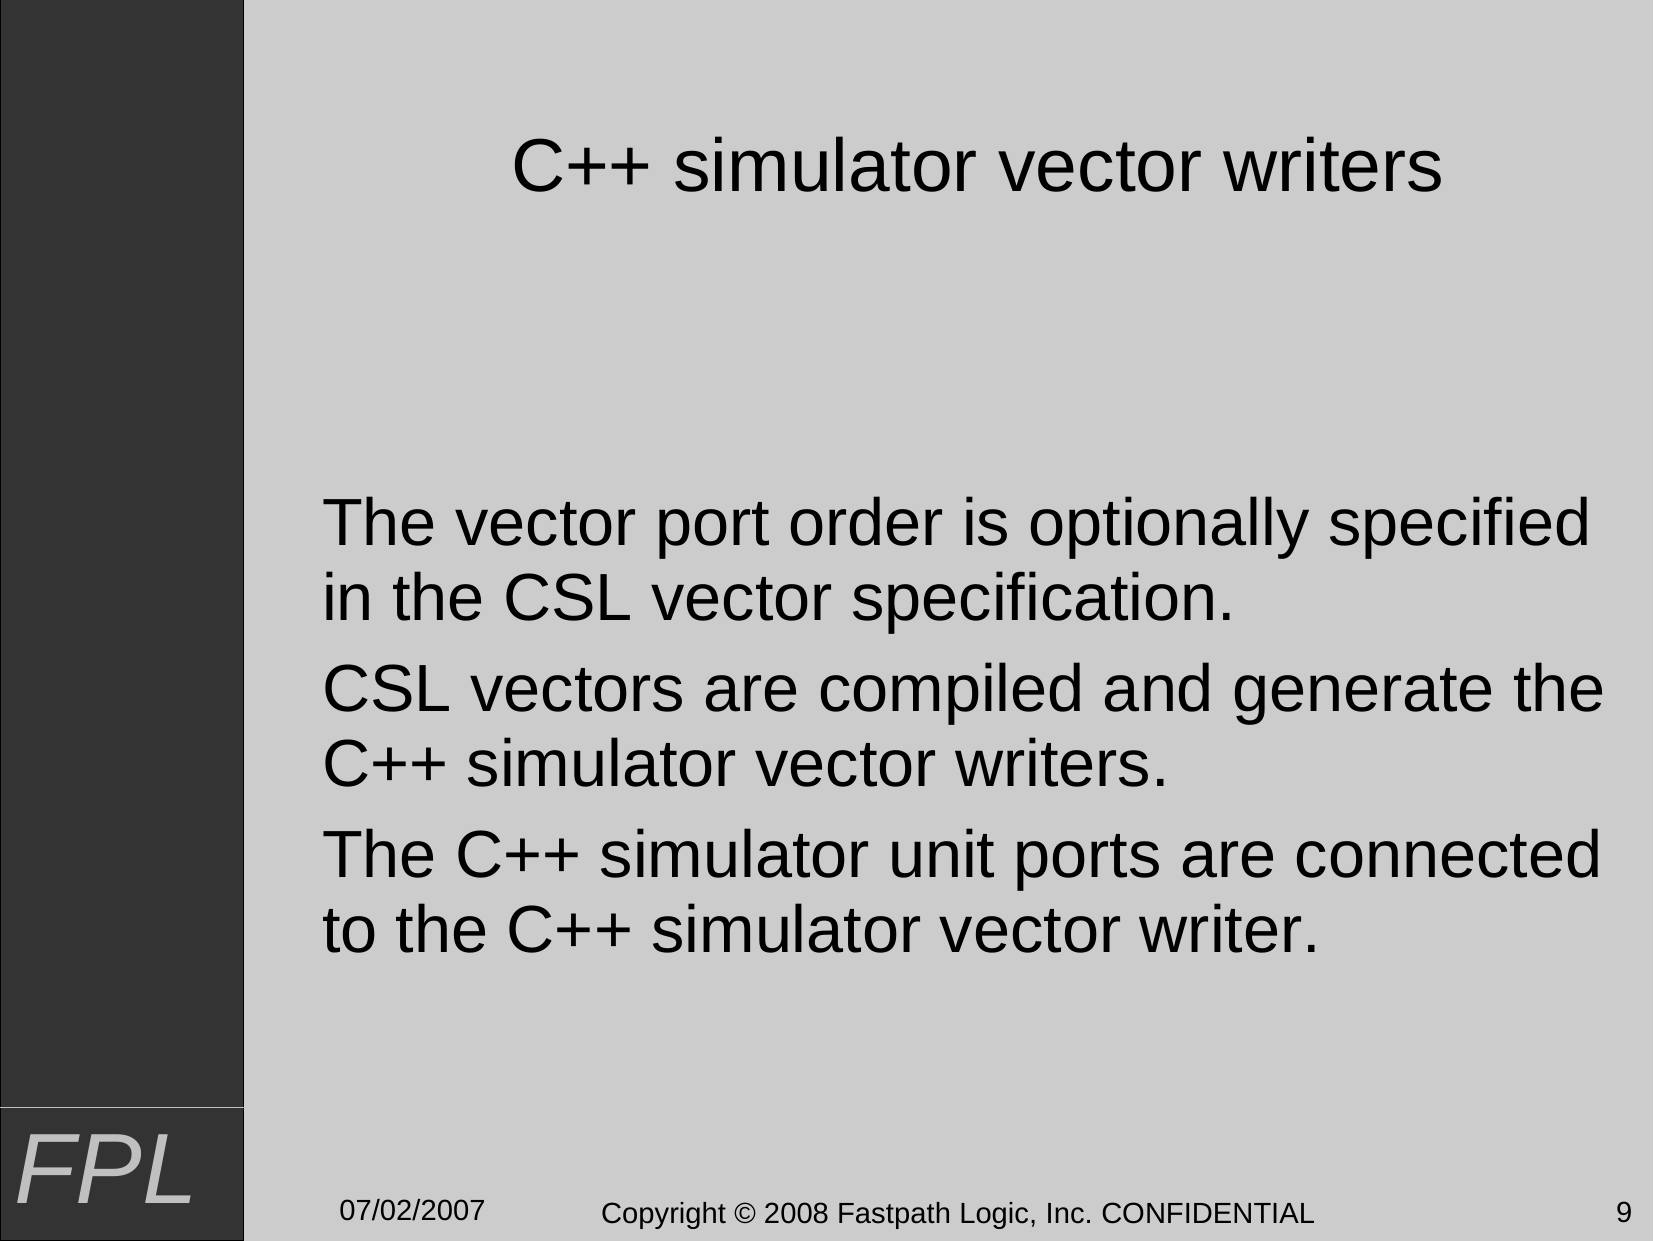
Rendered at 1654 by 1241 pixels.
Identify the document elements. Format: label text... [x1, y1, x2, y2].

subtitle The vector port order is optionally specified in the CSL vector specification. CSL vectors are compiled and generate the C++ simulator vector writers. The C++ simulator unit ports are connected to the C++ simulator vector writer. [322, 272, 1634, 1179]
title C++ simulator vector writers [426, 57, 1529, 272]
